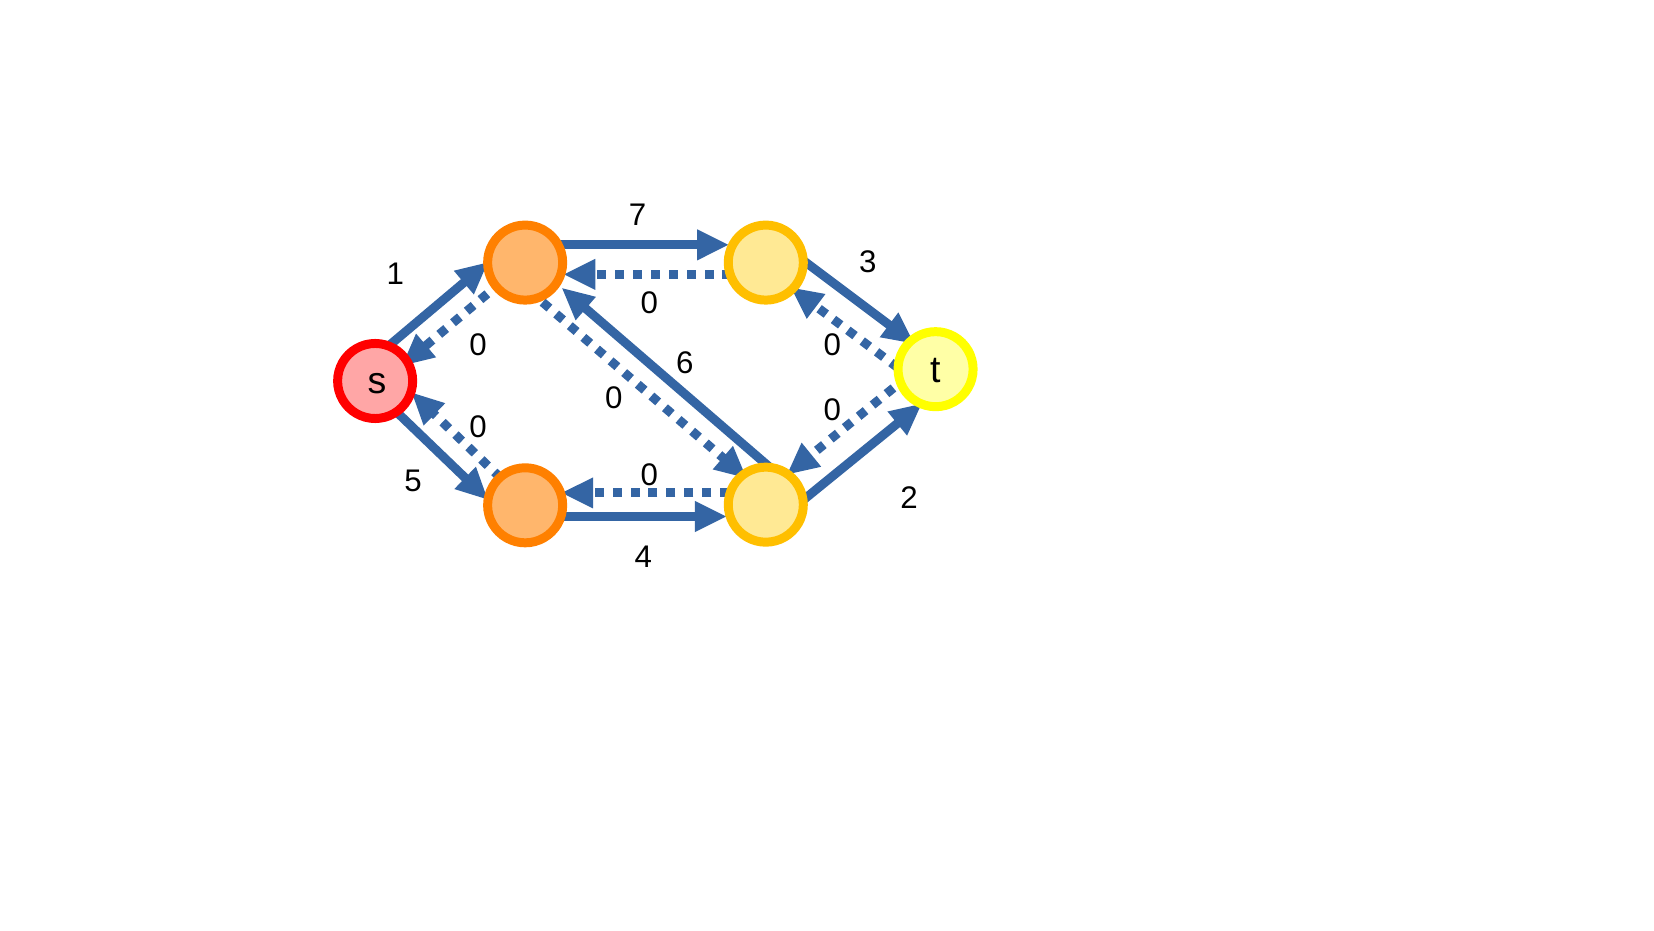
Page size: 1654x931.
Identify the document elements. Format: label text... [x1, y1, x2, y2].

text_box 0 [808, 319, 856, 370]
text_box 0 [625, 278, 673, 328]
text_box 3 [844, 237, 892, 287]
text_box 4 [619, 532, 667, 582]
text_box 0 [625, 449, 673, 500]
text_box [728, 467, 804, 543]
text_box 7 [613, 189, 662, 240]
text_box t [898, 331, 974, 407]
text_box 5 [389, 455, 437, 506]
text_box s [337, 343, 413, 419]
text_box 0 [454, 402, 502, 452]
text_box 0 [454, 319, 502, 370]
text_box [487, 225, 563, 301]
text_box 1 [371, 248, 419, 299]
text_box 0 [808, 384, 856, 435]
text_box [487, 467, 563, 543]
text_box 6 [661, 337, 709, 387]
text_box [728, 225, 804, 301]
text_box 2 [885, 473, 933, 523]
text_box 0 [590, 372, 638, 423]
